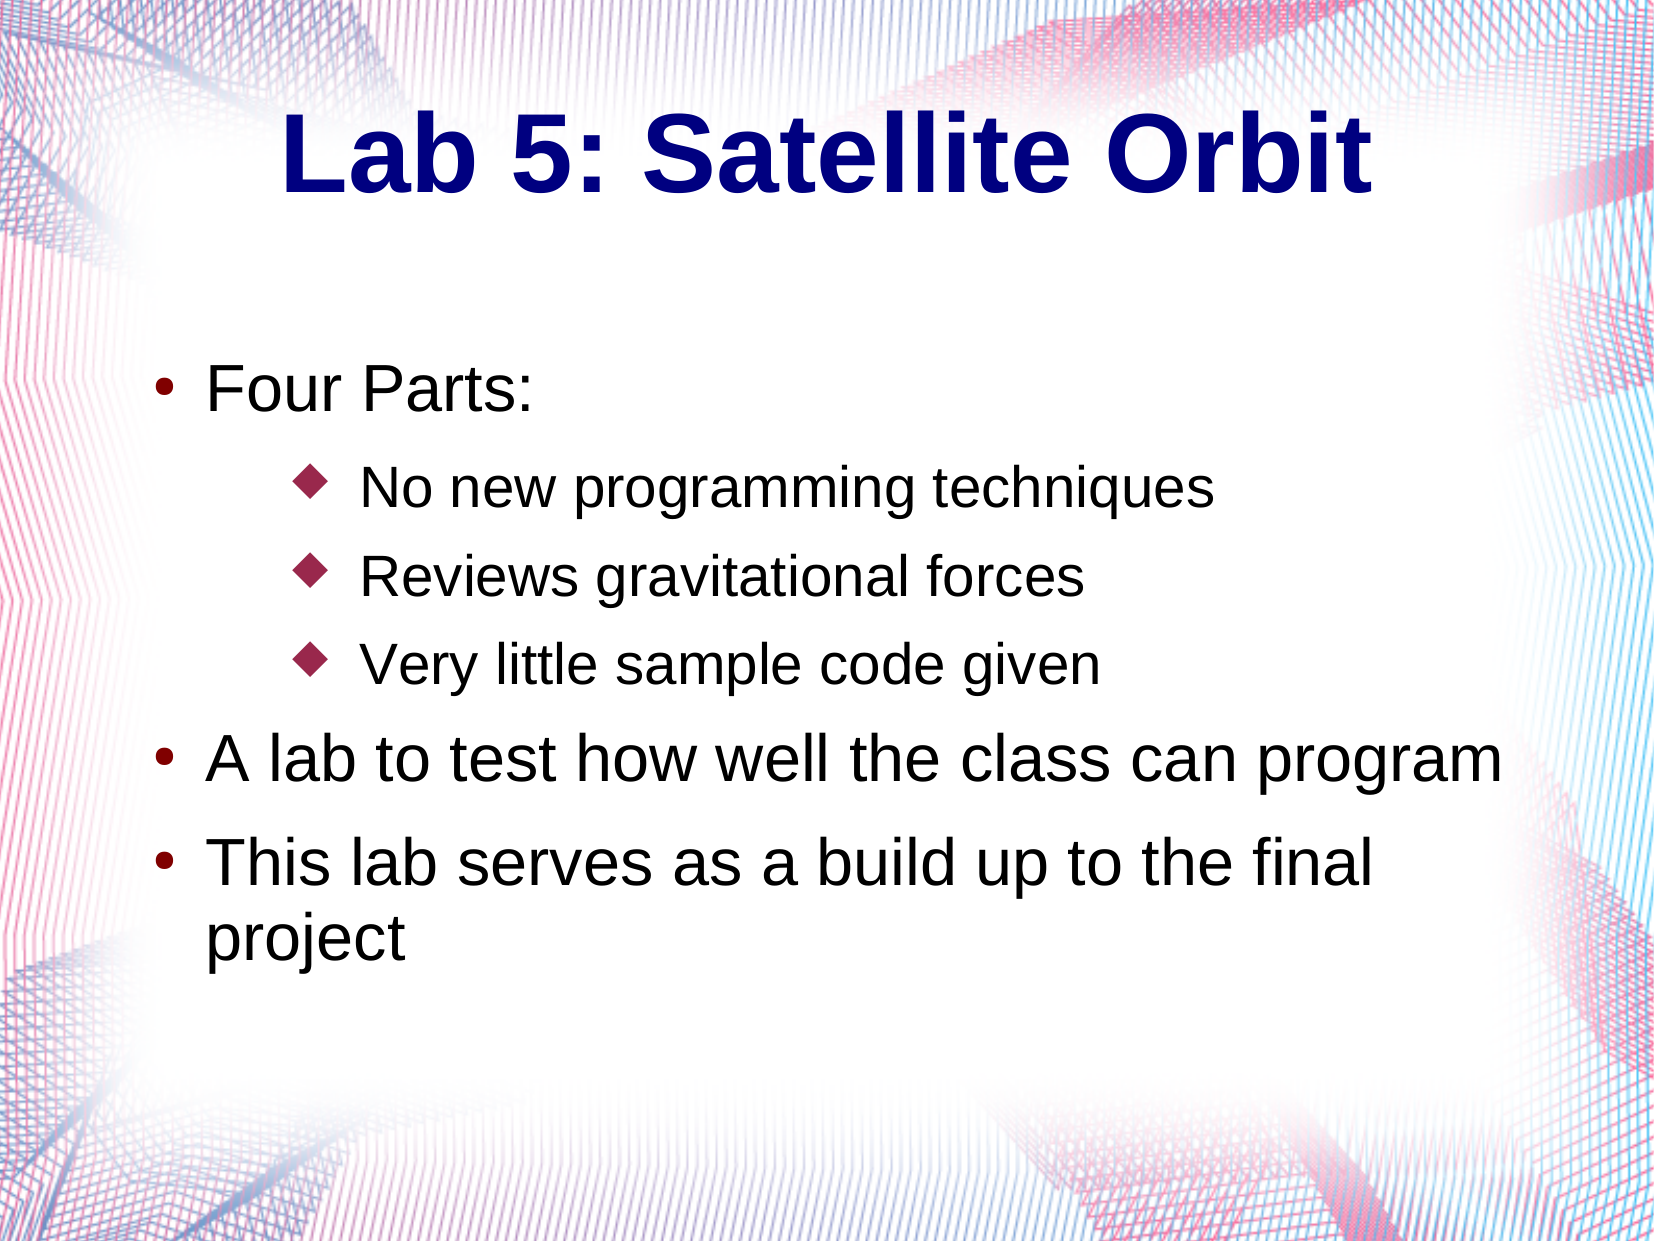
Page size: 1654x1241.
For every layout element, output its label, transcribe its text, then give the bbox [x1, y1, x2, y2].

picture [0, 0, 1654, 1241]
list Four Parts: No new programming techniques Reviews gravitational forces Very little sample code given A lab to test how well the class can program This lab serves as a build up to the final project [134, 350, 1516, 1133]
title Lab 5: Satellite Orbit [82, 49, 1571, 257]
